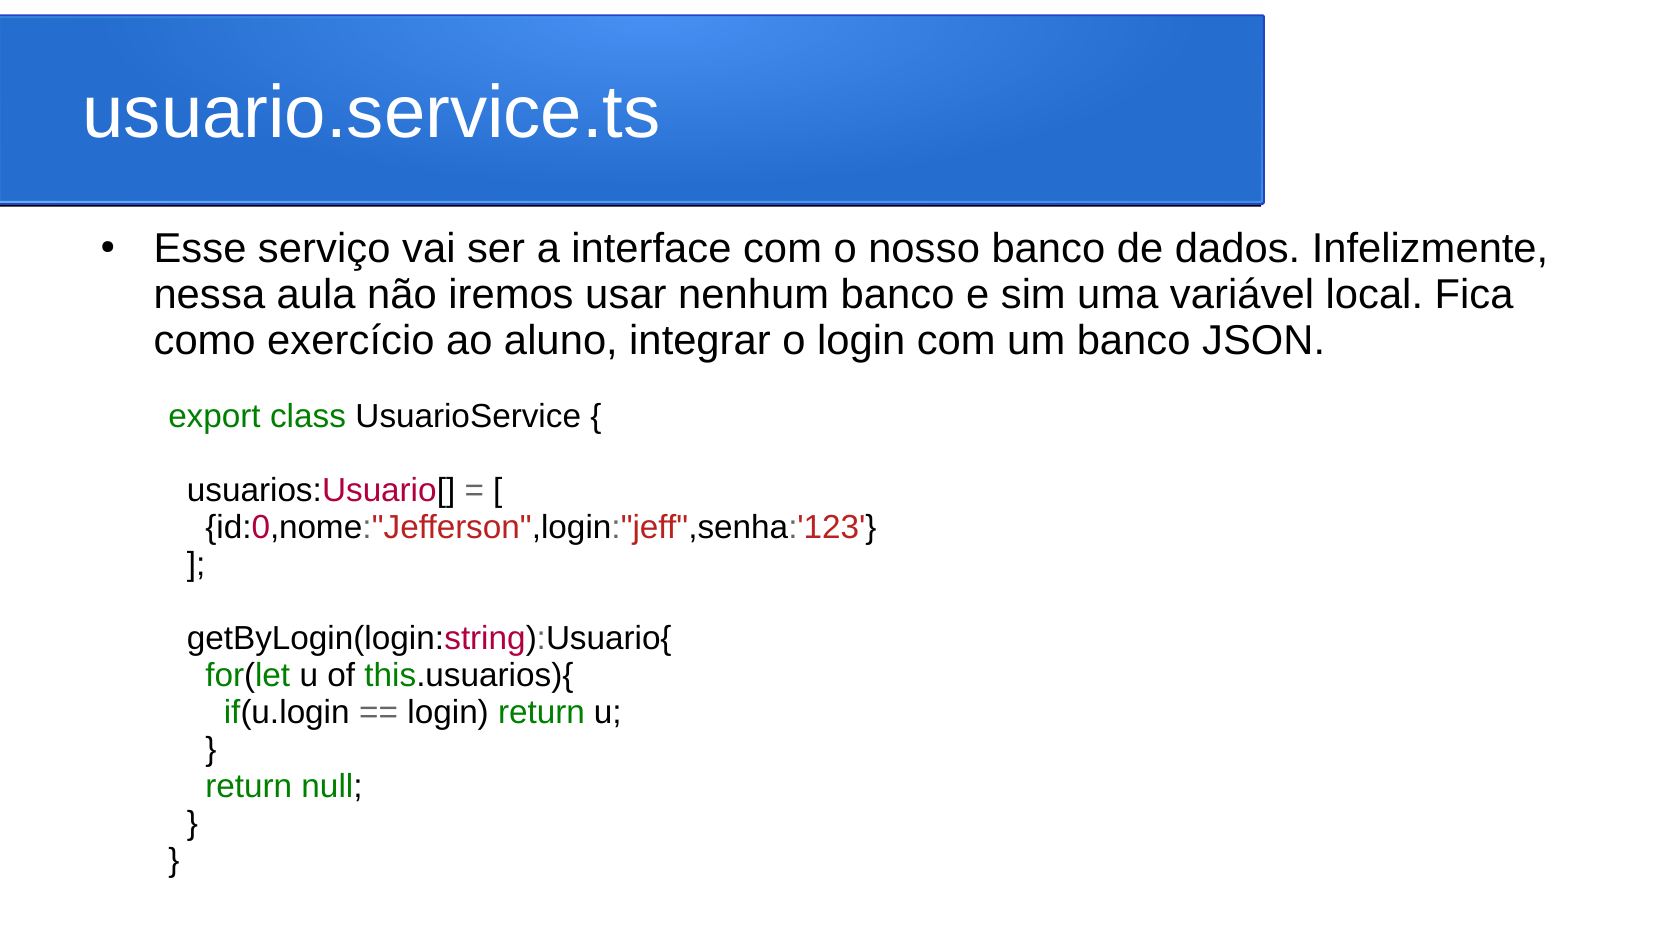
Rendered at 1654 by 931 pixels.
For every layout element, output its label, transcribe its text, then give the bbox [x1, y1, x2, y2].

text_box export class UsuarioService { usuarios:Usuario[] = [ {id:0,nome:"Jefferson",login:"jeff",senha:'123'} ]; getByLogin(login:string):Usuario{ for(let u of this.usuarios){ if(u.login == login) return u; } return null; } } [153, 389, 1099, 886]
title usuario.service.ts [82, 35, 1235, 189]
list Esse serviço vai ser a interface com o nosso banco de dados. Infelizmente, nessa aula não iremos usar nenhum banco e sim uma variável local. Fica como exercício ao aluno, integrar o login com um banco JSON. [82, 224, 1571, 764]
